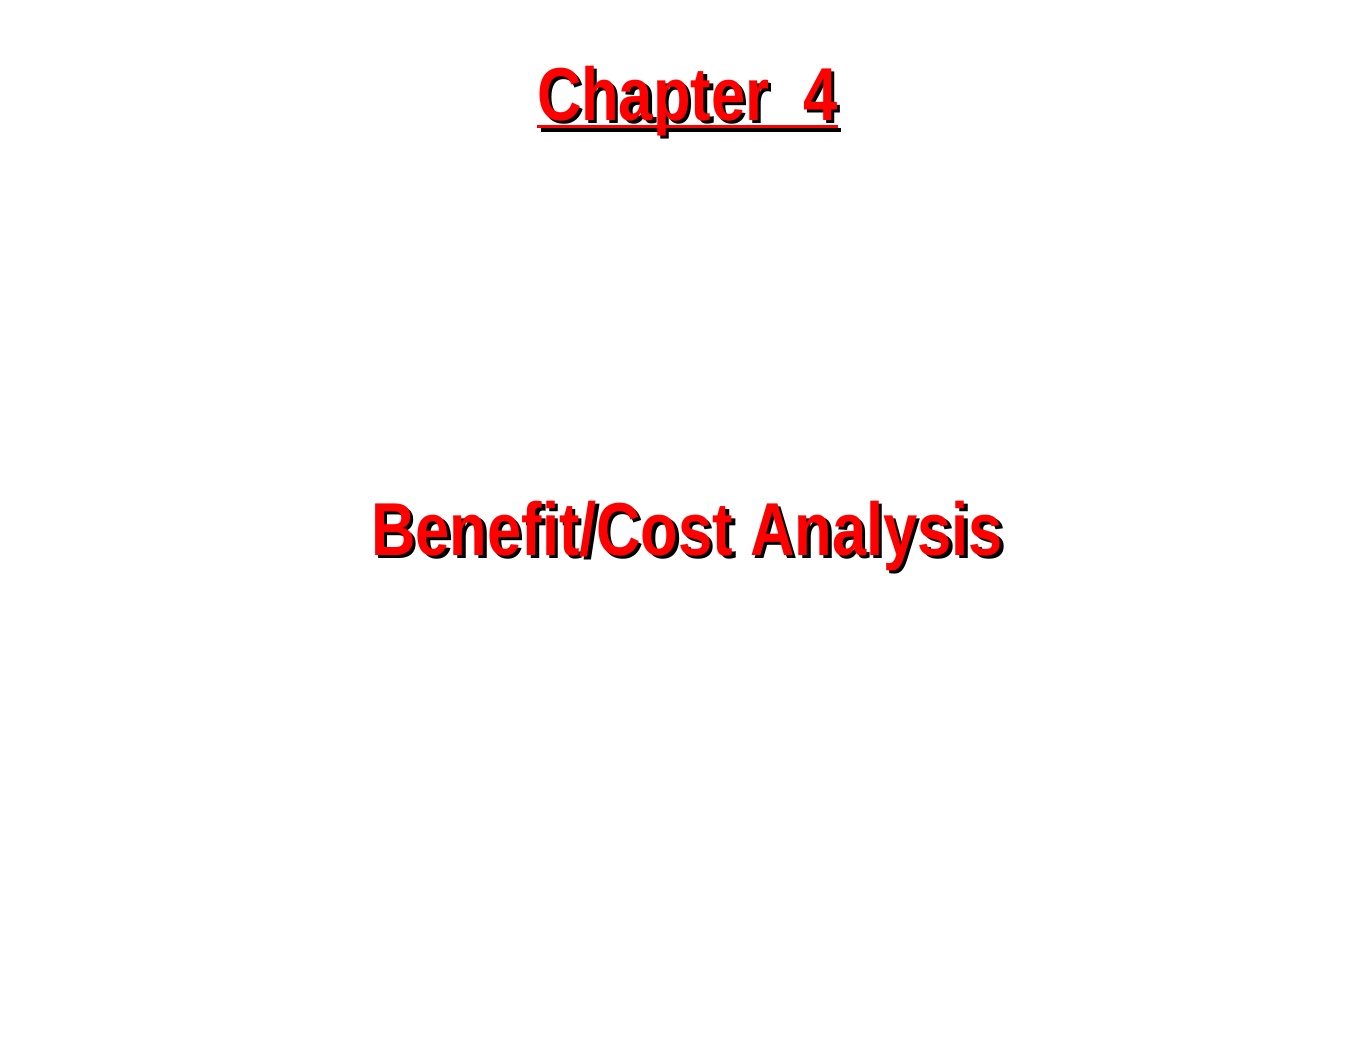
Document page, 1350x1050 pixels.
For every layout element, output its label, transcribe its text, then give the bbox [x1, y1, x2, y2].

text_box Chapter 4 Benefit/Cost Analysis [99, 37, 1275, 578]
